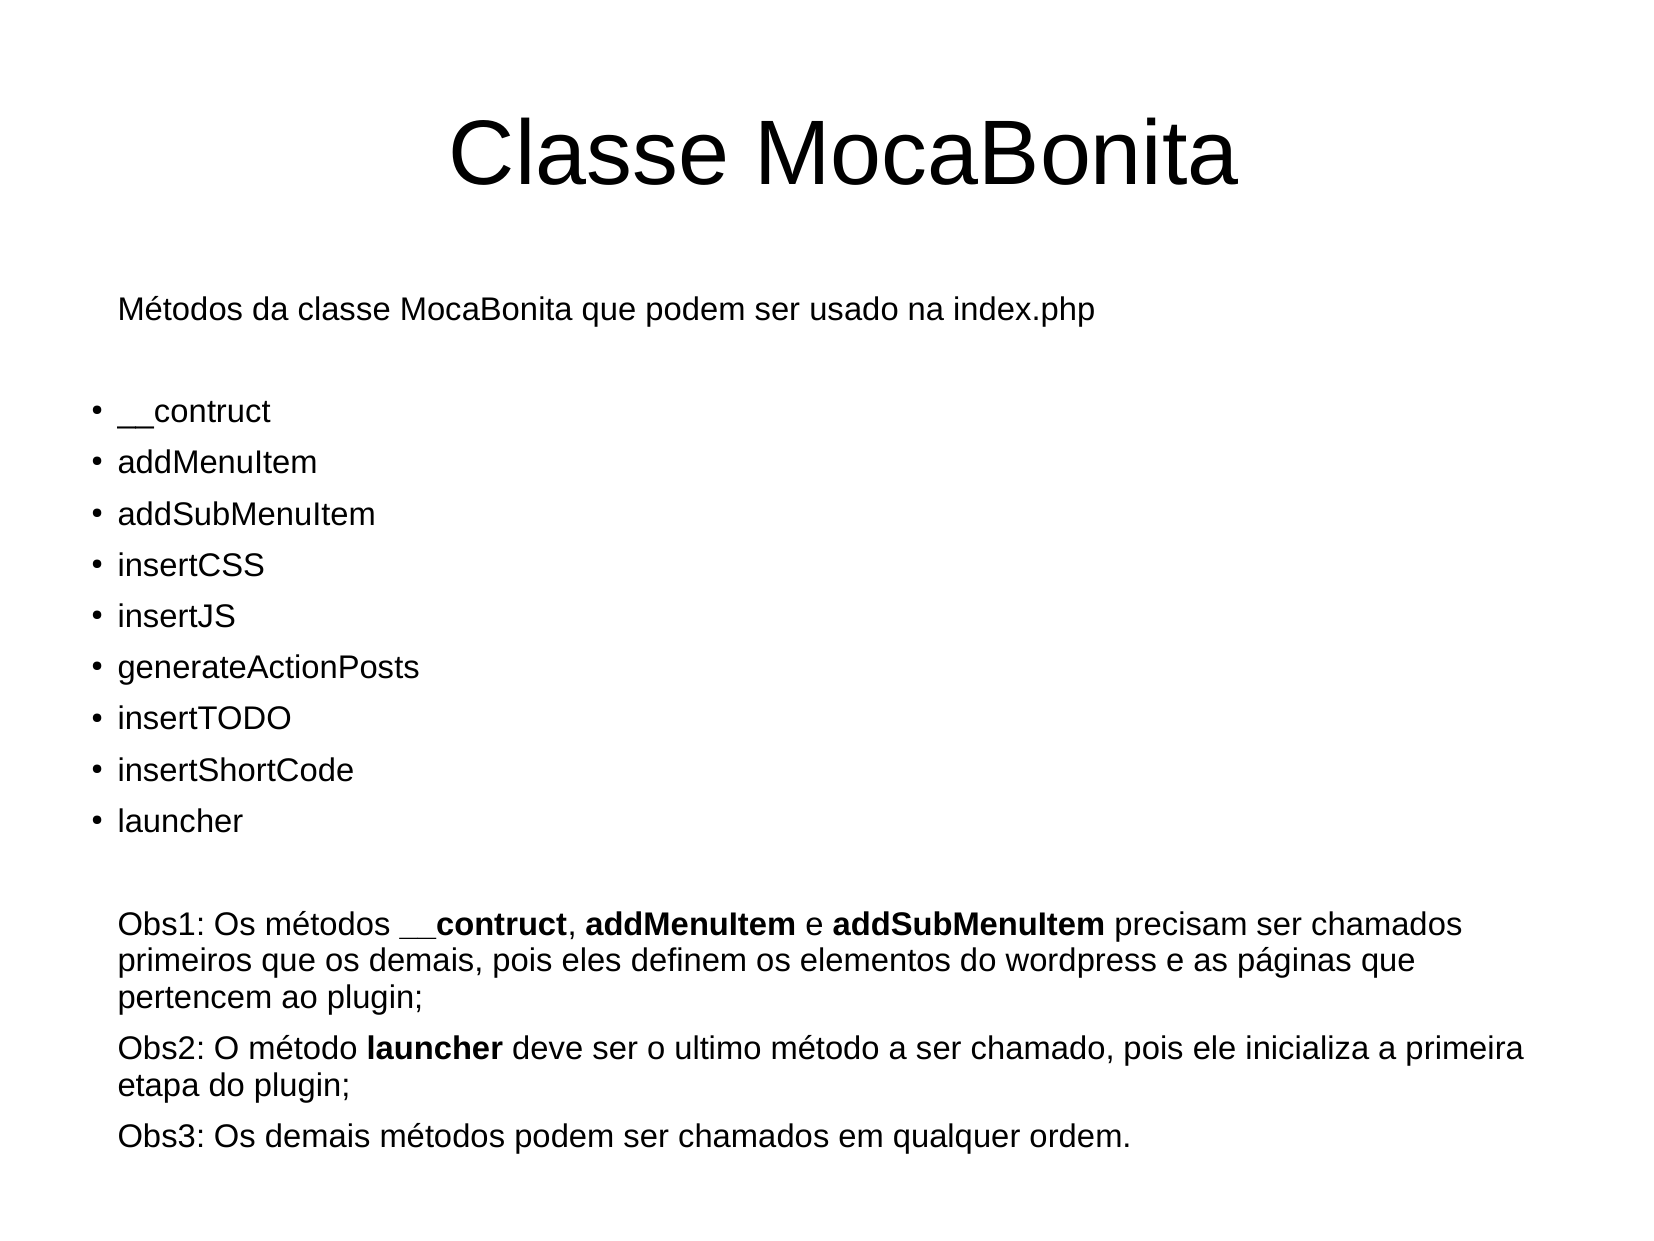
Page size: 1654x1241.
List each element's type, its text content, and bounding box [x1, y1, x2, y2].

title Classe MocaBonita [82, 49, 1571, 257]
list Métodos da classe MocaBonita que podem ser usado na index.php __contruct addMenuItem addSubMenuItem insertCSS insertJS generateActionPosts insertTODO insertShortCode launcher Obs1: Os métodos __contruct, addMenuItem e addSubMenuItem precisam ser chamados primeiros que os demais, pois eles definem os elementos do wordpress e as páginas que pertencem ao plugin; Obs2: O método launcher deve ser o ultimo método a ser chamado, pois ele inicializa a primeira etapa do plugin; Obs3: Os demais métodos podem ser chamados em qualquer ordem. [82, 290, 1571, 1158]
